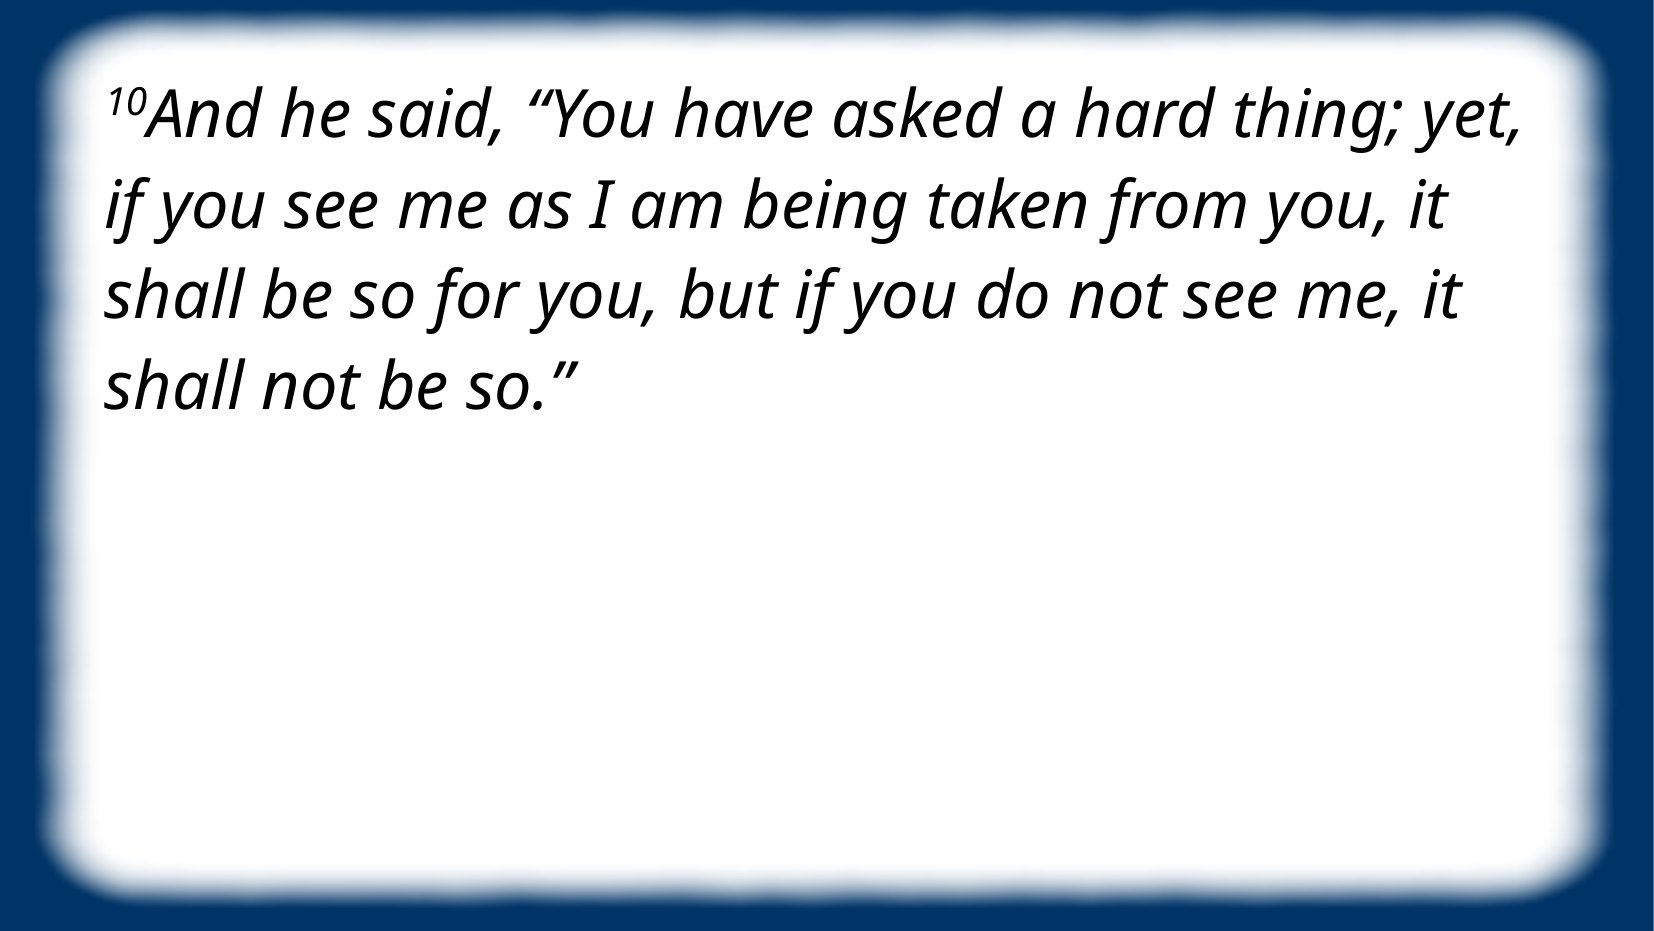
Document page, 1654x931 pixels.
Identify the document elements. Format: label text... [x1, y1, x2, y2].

picture [0, 0, 1654, 931]
text_box 10And he said, “You have asked a hard thing; yet, if you see me as I am being taken from you, it shall be so for you, but if you do not see me, it shall not be so.” [90, 58, 1576, 449]
